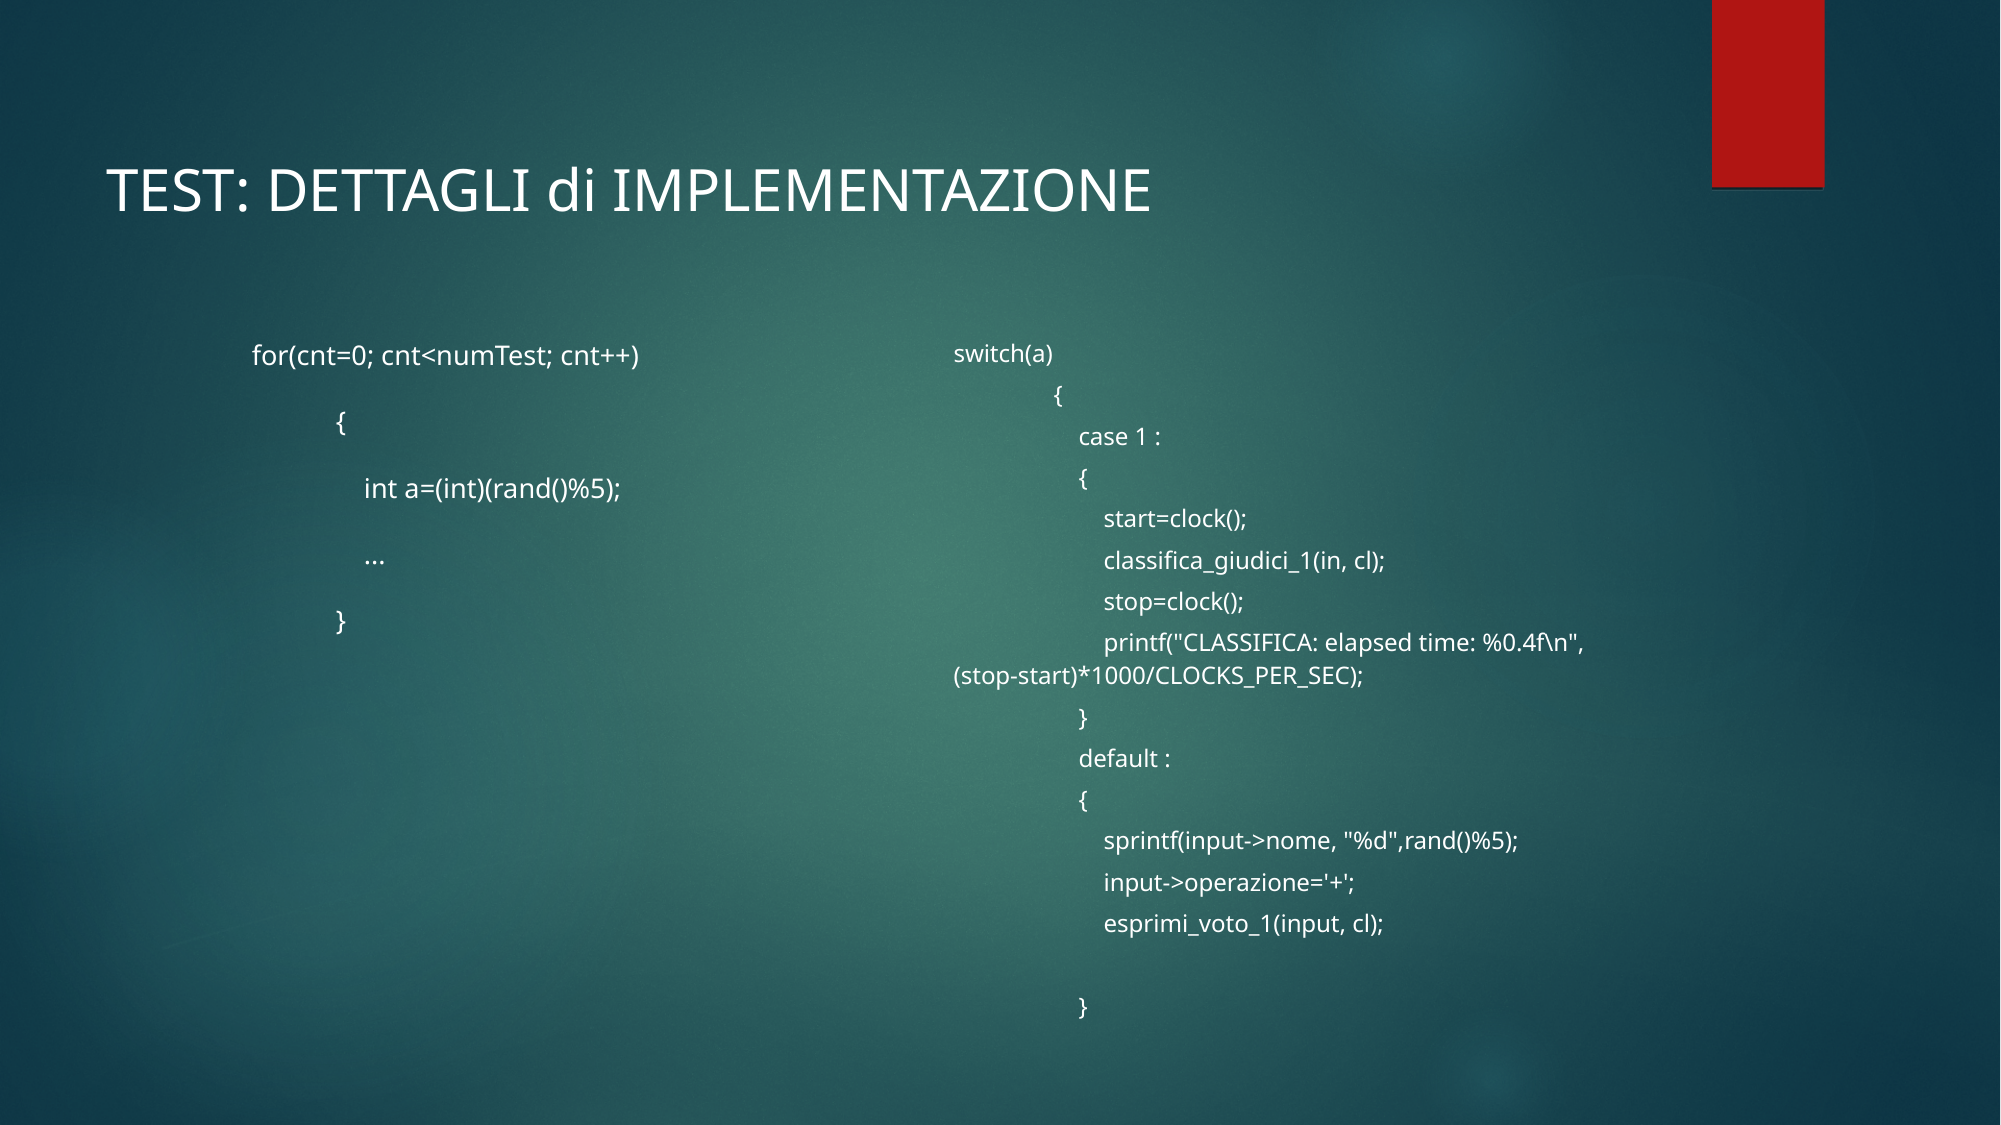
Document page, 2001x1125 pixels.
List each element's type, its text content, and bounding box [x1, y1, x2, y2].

list for(cnt=0; cnt<numTest; cnt++) { int a=(int)(rand()%5); ... } [181, 336, 898, 1025]
list switch(a) { case 1 : { start=clock(); classifica_giudici_1(in, cl); stop=clock(); printf("CLASSIFICA: elapsed time: %0.4f\n", (stop-start)*1000/CLOCKS_PER_SEC); } default : { sprintf(input->nome, "%d",rand()%5); input->operazione='+'; esprimi_voto_1(input, cl); } [933, 336, 1650, 1025]
title TEST: DETTAGLI di IMPLEMENTAZIONE [106, 74, 1649, 304]
picture [0, 0, 2001, 1125]
